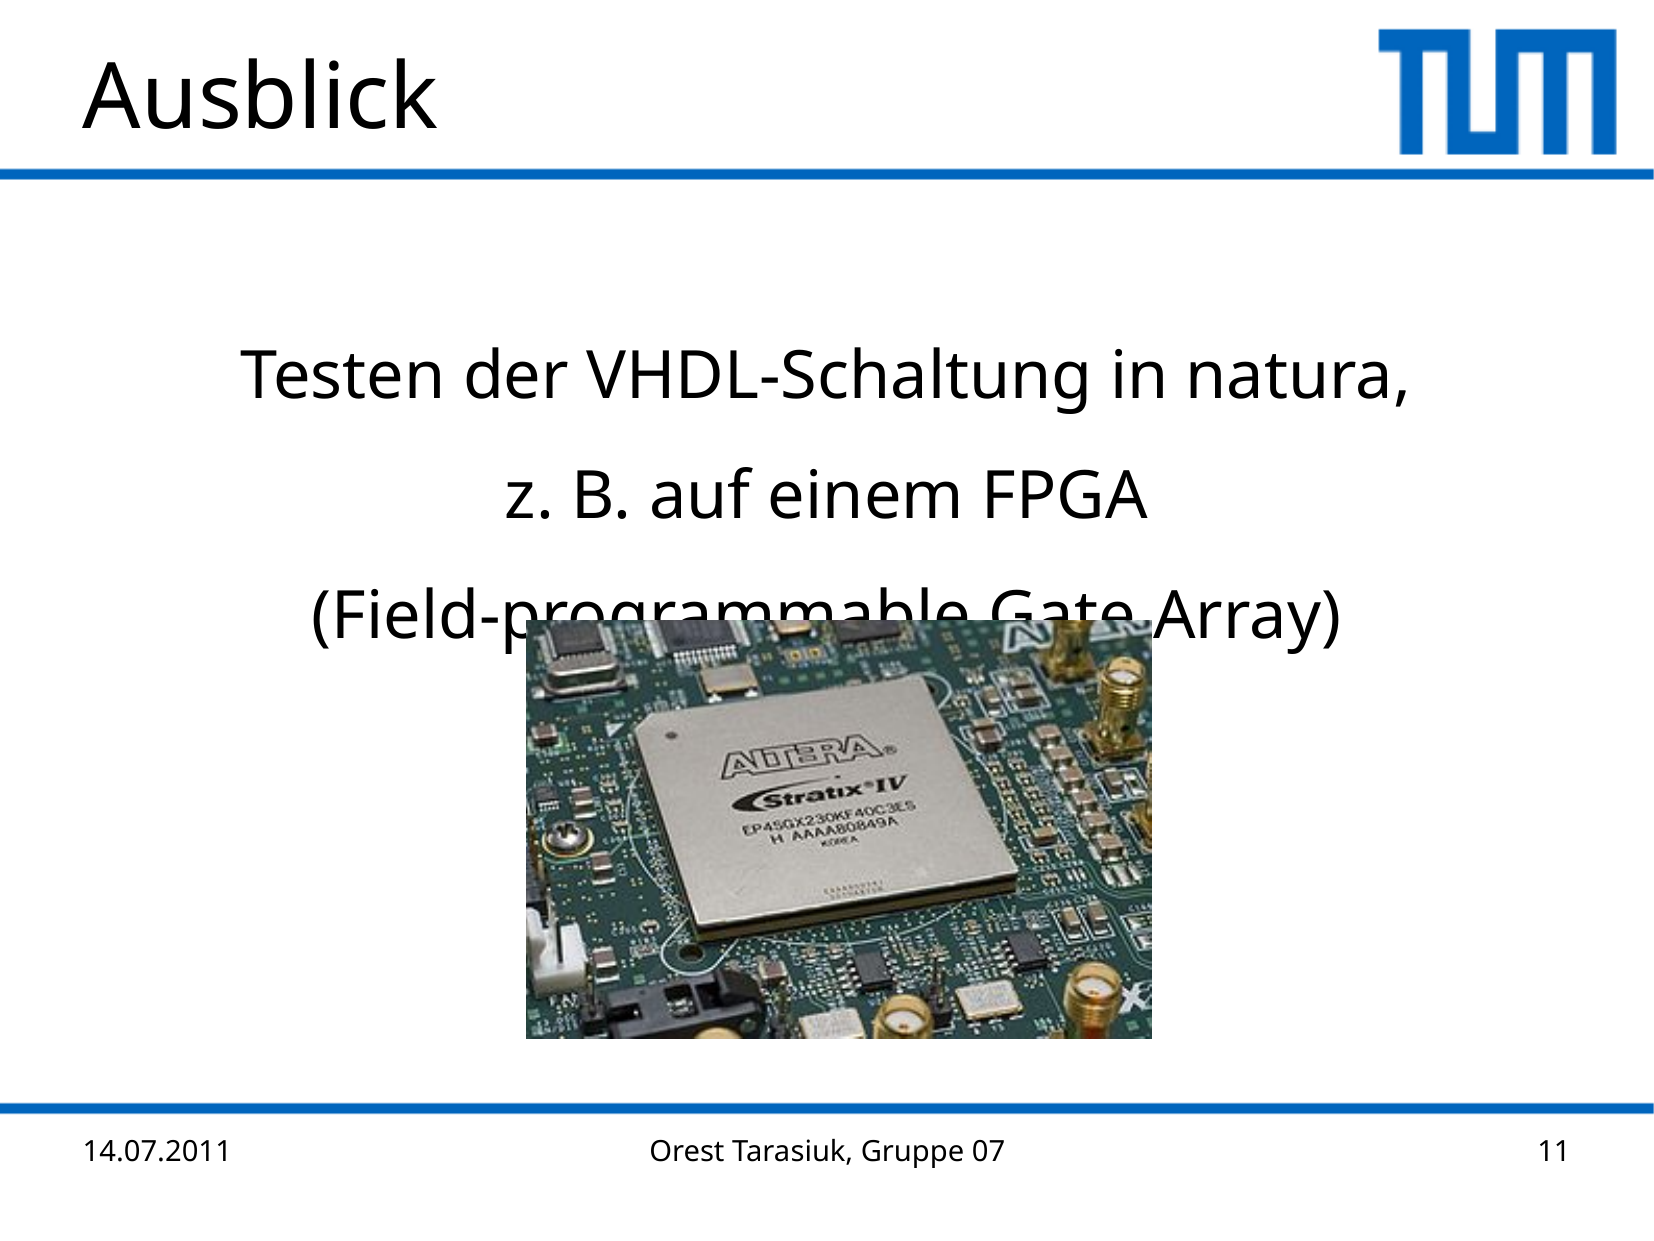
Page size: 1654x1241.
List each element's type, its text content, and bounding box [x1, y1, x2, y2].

list Testen der VHDL-Schaltung in natura, z. B. auf einem FPGA (Field-programmable Gate Array) [82, 206, 1571, 1026]
title Ausblick [82, 41, 1359, 145]
picture [0, 0, 1654, 1241]
